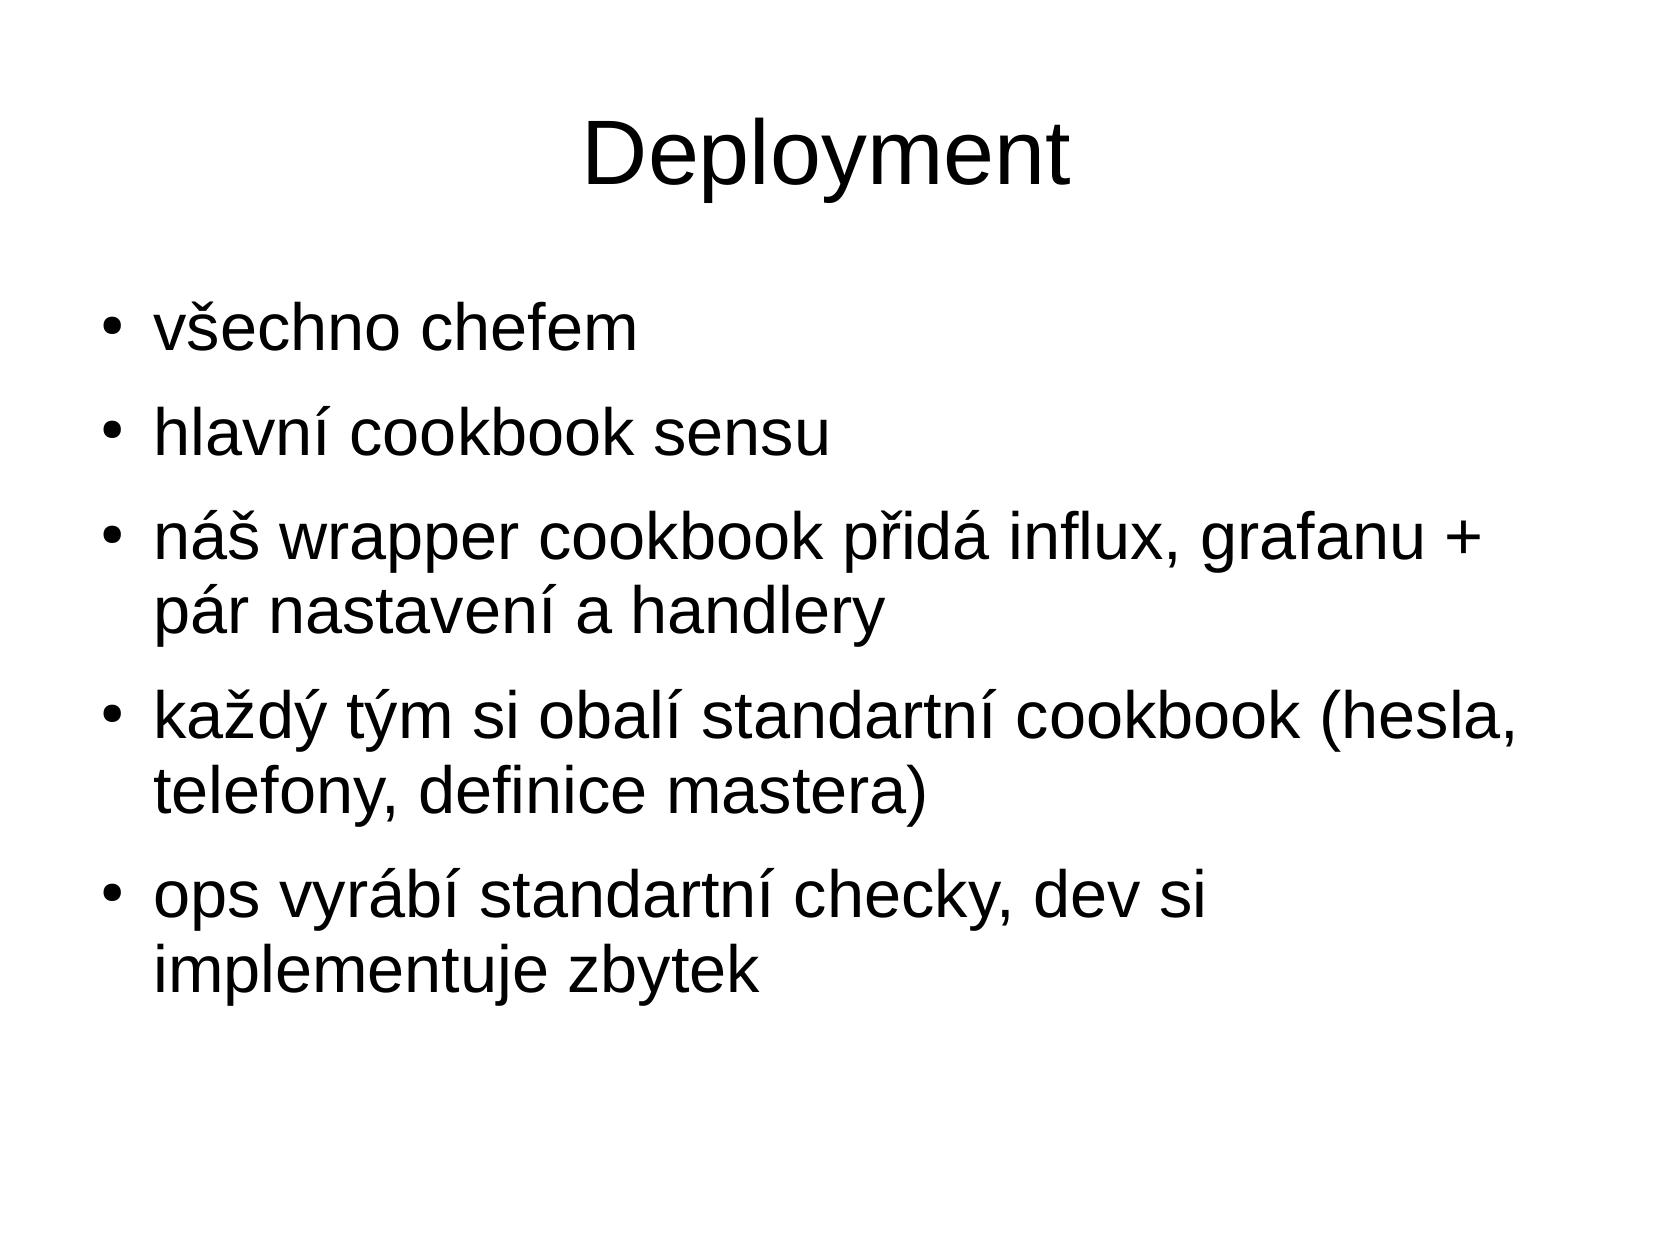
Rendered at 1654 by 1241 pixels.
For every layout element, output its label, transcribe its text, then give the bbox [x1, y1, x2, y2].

title Deployment [82, 49, 1571, 257]
list všechno chefem hlavní cookbook sensu náš wrapper cookbook přidá influx, grafanu + pár nastavení a handlery každý tým si obalí standartní cookbook (hesla, telefony, definice mastera) ops vyrábí standartní checky, dev si implementuje zbytek [82, 290, 1571, 1010]
